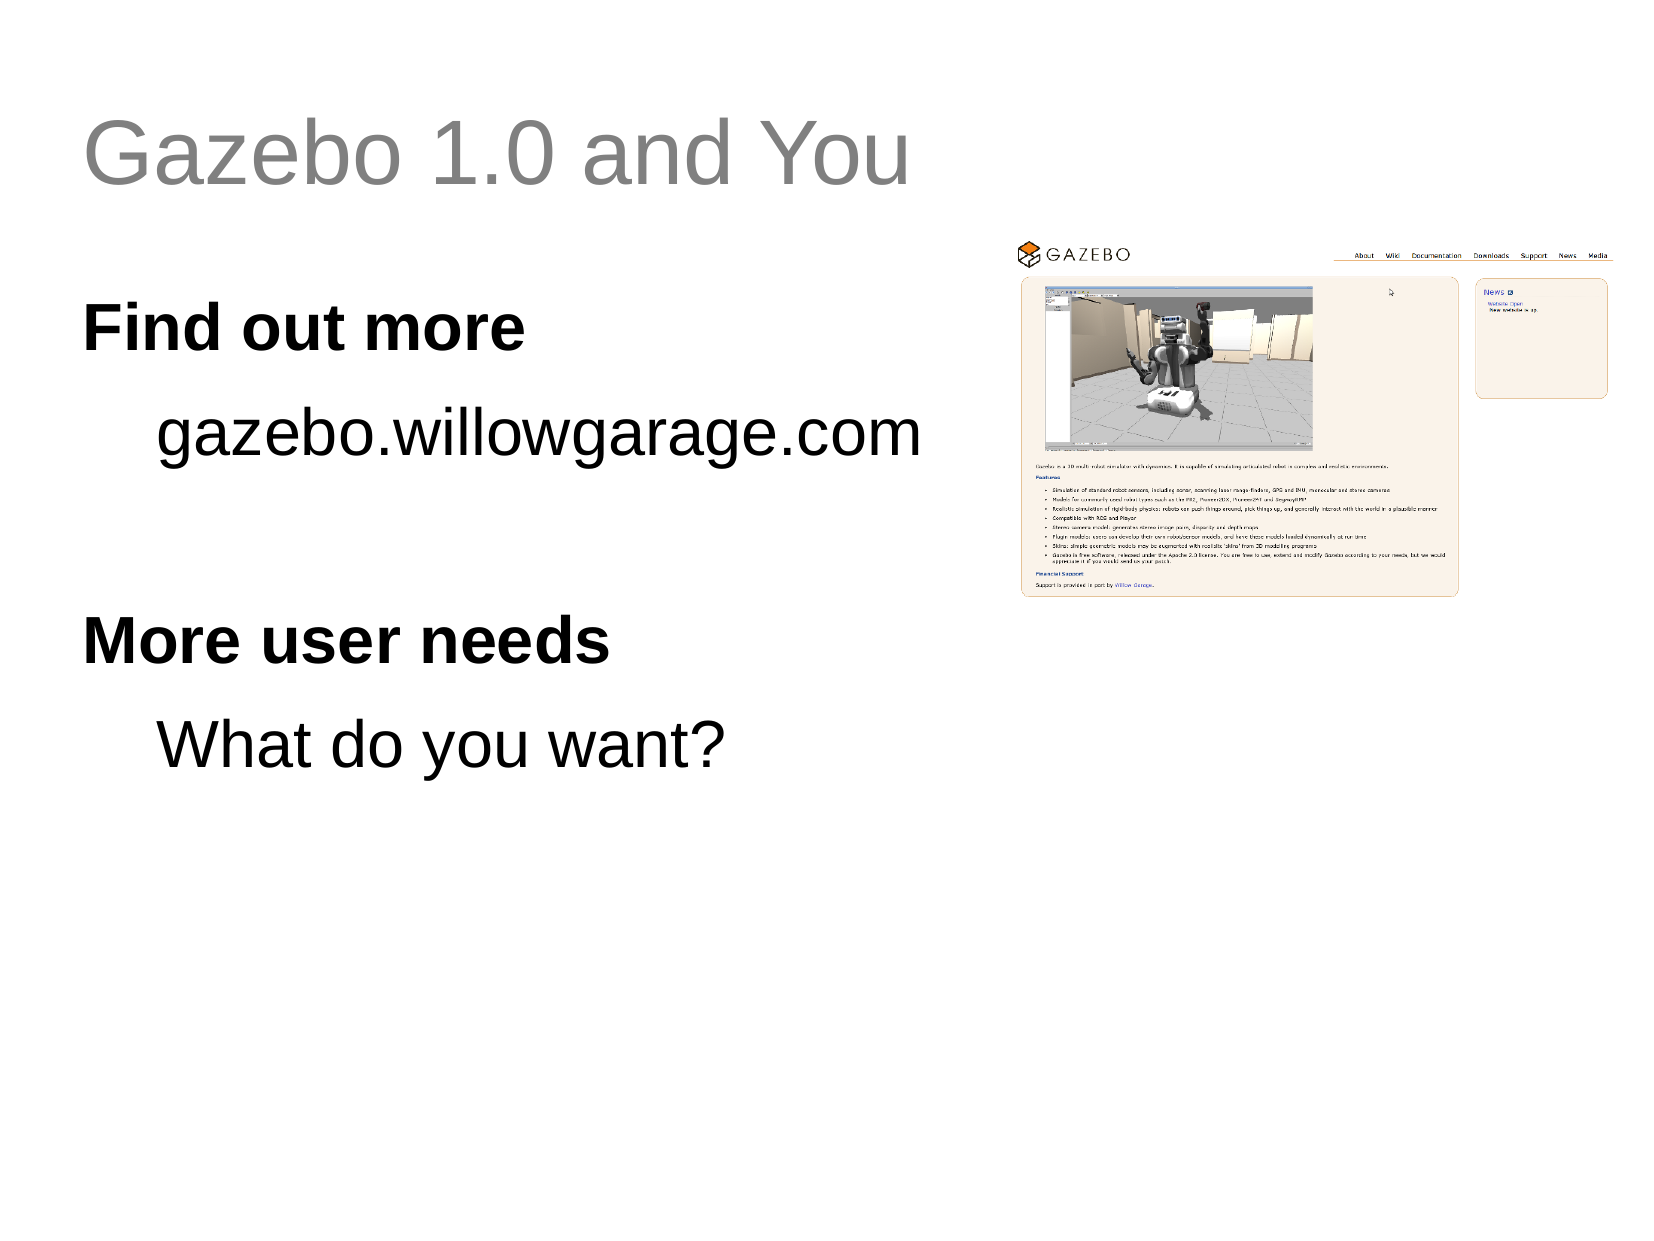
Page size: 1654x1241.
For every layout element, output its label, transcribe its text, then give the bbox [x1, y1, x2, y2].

title Gazebo 1.0 and You [82, 56, 1571, 250]
picture [1012, 239, 1614, 601]
list Find out more gazebo.willowgarage.com More user needs What do you want? [82, 290, 1571, 1109]
